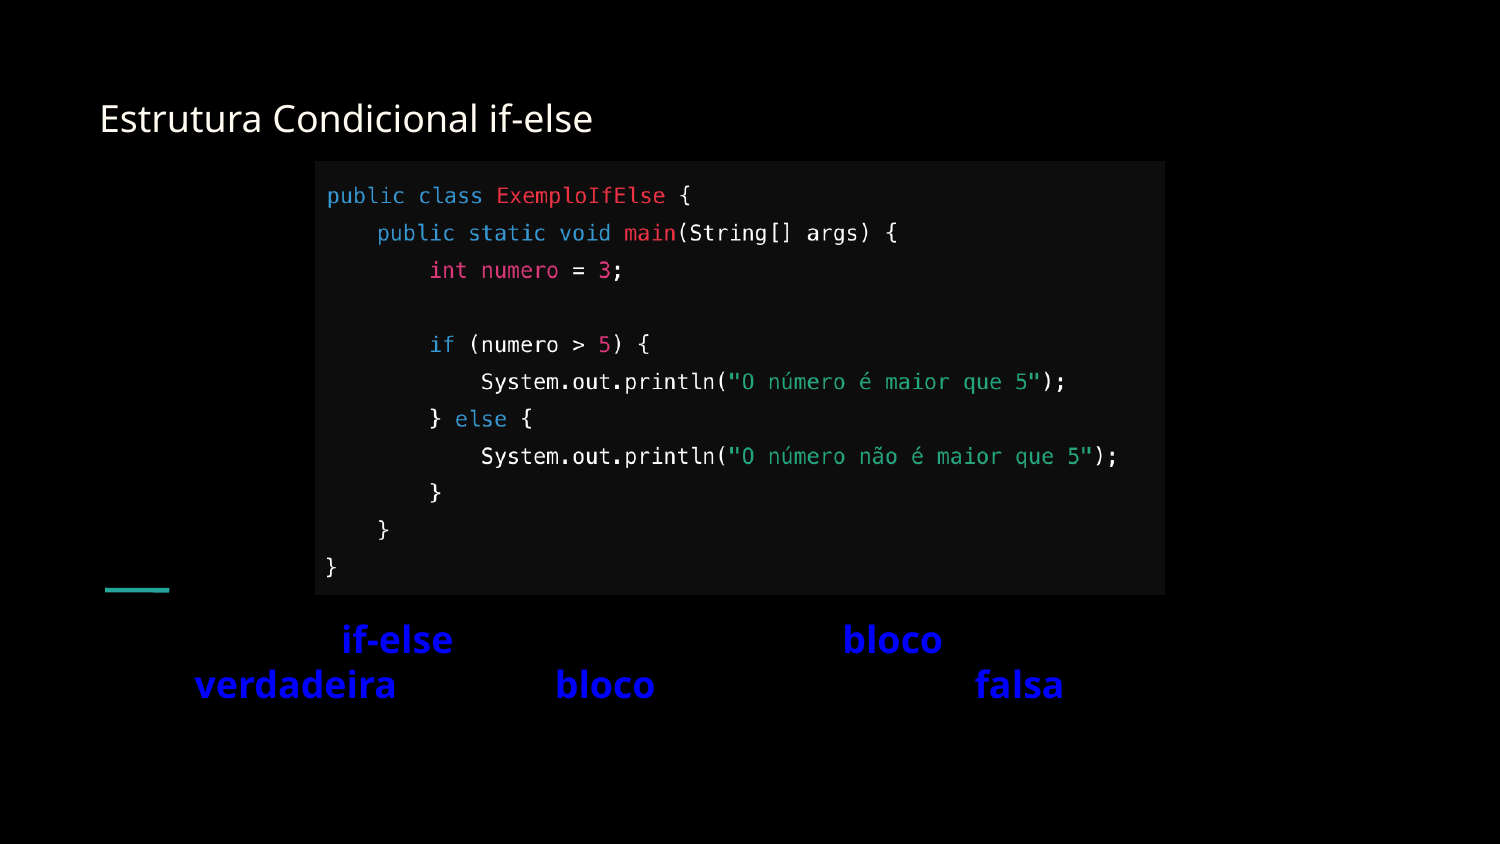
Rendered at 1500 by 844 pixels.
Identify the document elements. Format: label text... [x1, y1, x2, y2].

picture [315, 161, 1165, 595]
text_box A estrutura if-else permite executar um bloco de código se a condição for verdadeira, e outro bloco se a condição for falsa. [118, 601, 1416, 844]
title Estrutura Condicional if-else [84, 40, 840, 156]
